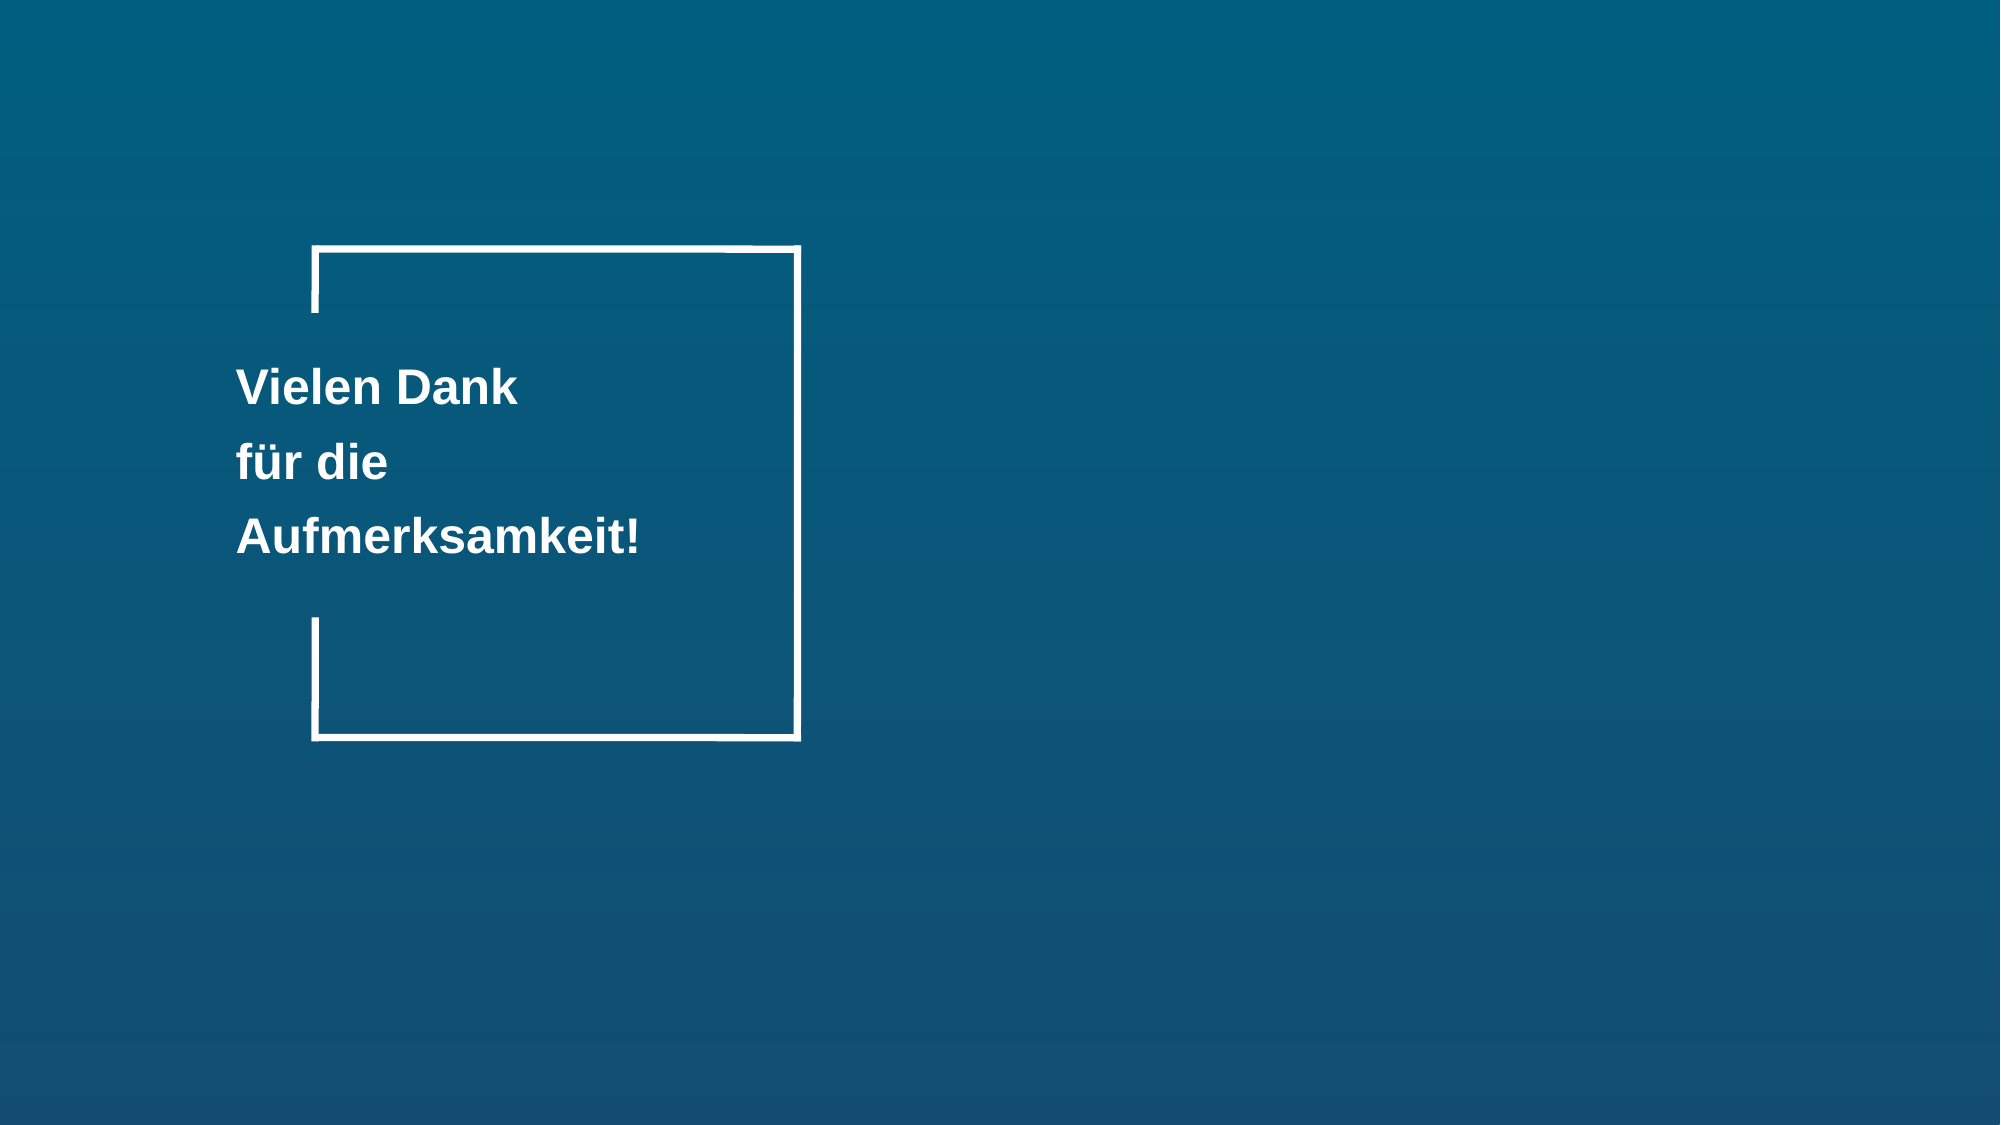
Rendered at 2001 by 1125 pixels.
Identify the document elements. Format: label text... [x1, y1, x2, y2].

text_box Vielen Dank für die Aufmerksamkeit! [206, 349, 671, 637]
text_box [0, 0, 2000, 1125]
